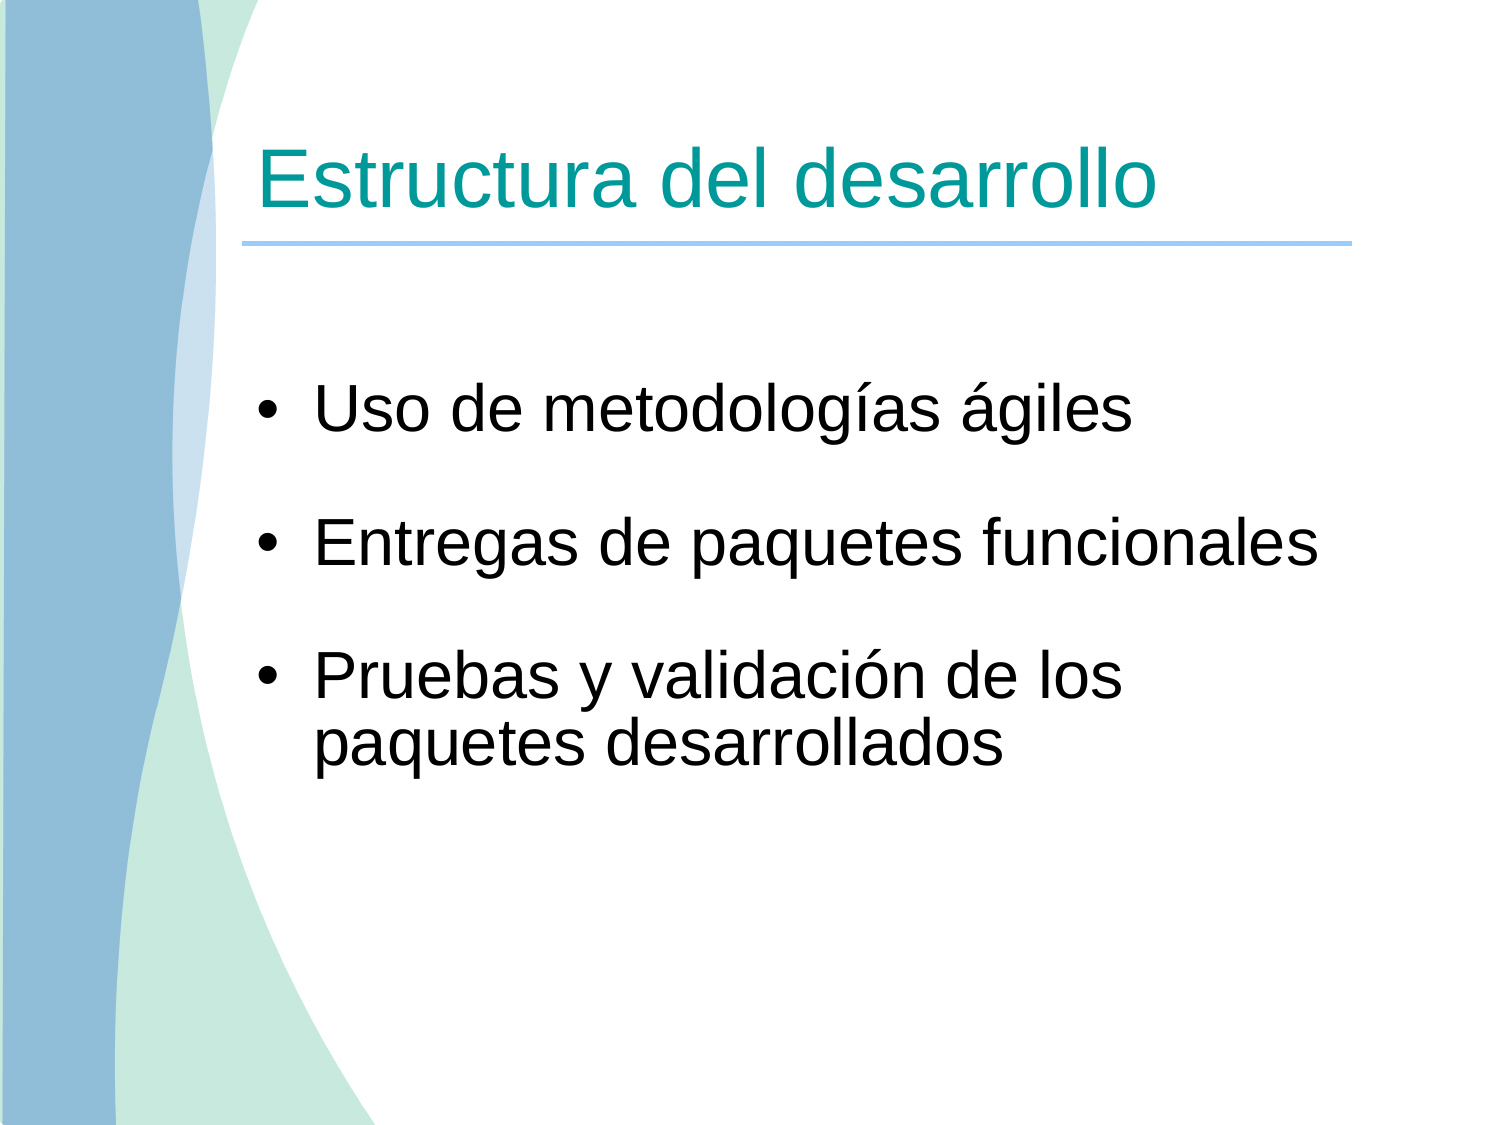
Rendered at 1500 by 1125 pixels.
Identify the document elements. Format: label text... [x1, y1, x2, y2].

title Estructura del desarrollo [242, 124, 1329, 234]
picture [0, 0, 1500, 1125]
list Uso de metodologías ágiles Entregas de paquetes funcionales Pruebas y validación de los paquetes desarrollados [242, 278, 1425, 1006]
